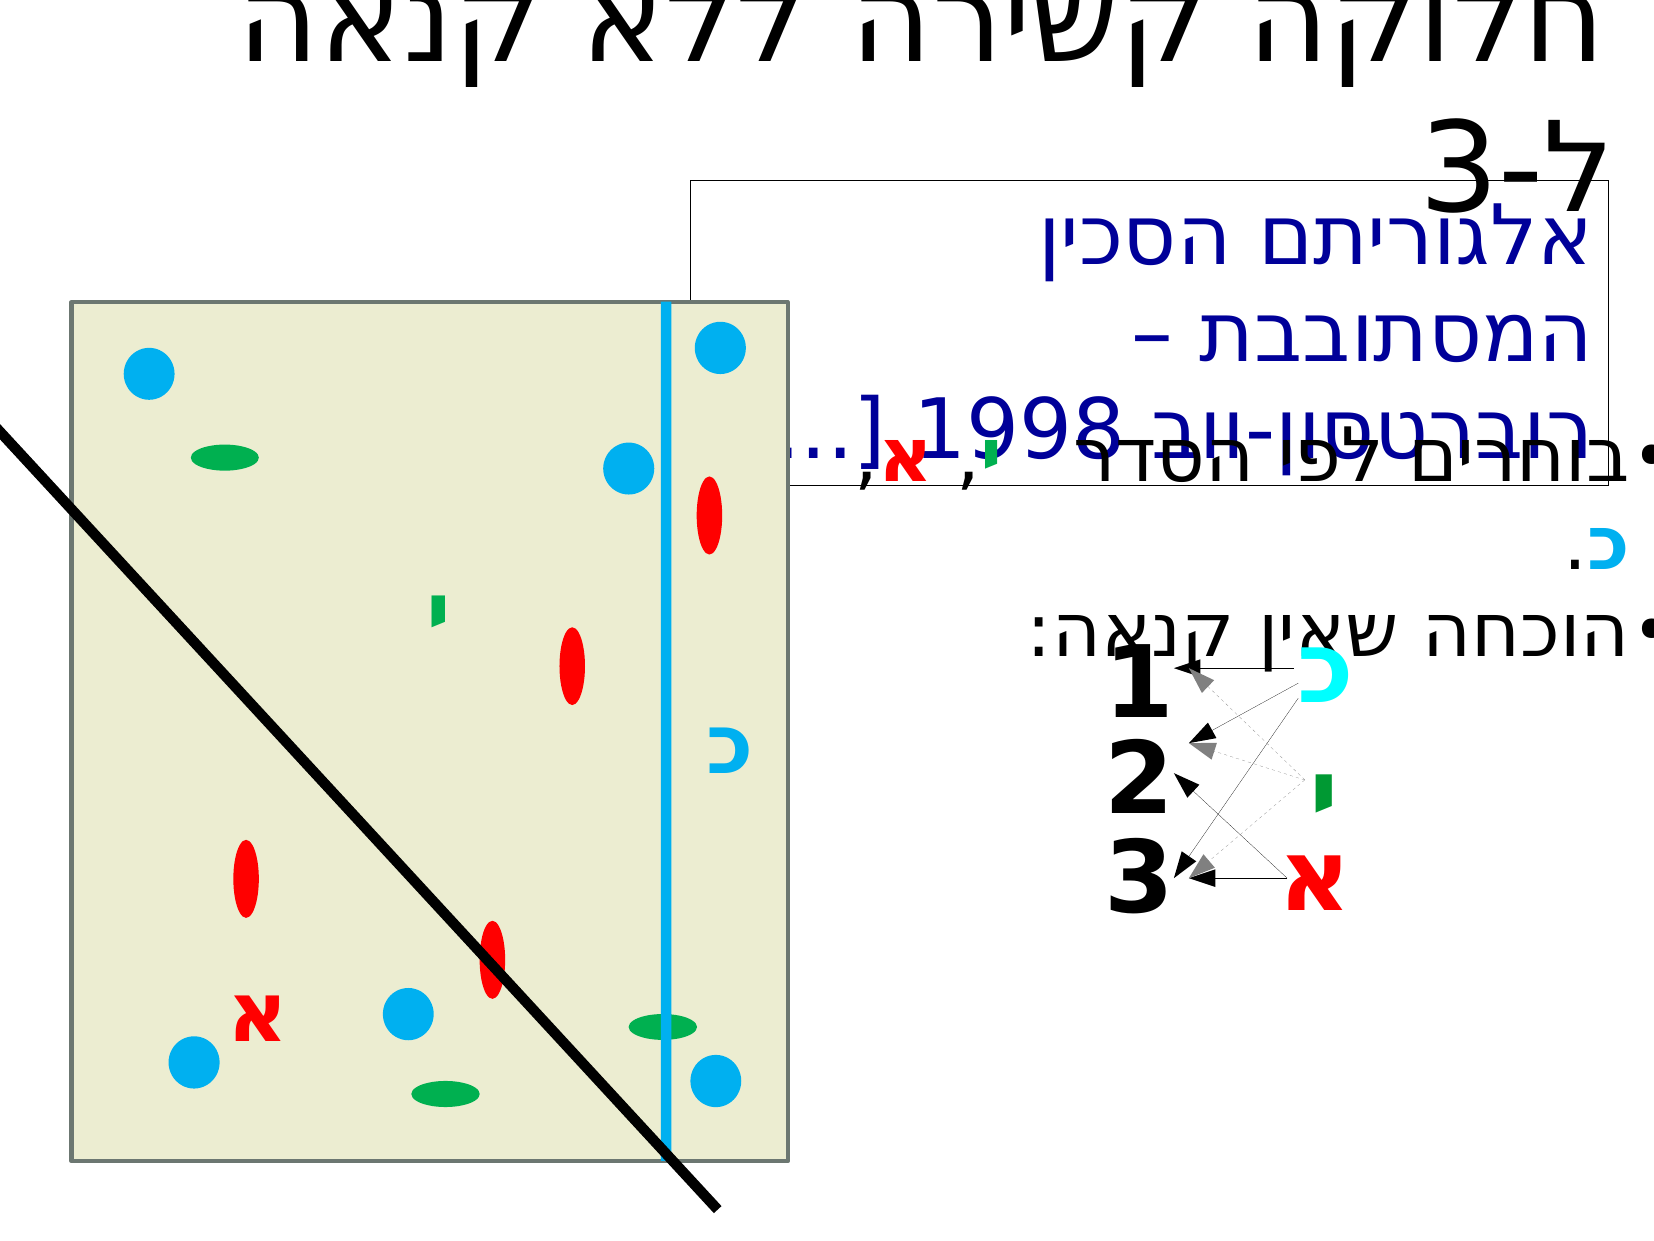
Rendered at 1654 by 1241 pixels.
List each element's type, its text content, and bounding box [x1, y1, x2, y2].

text_box י [1304, 729, 1354, 856]
text_box אלגוריתם הסכין המסתובבת – רוברטסון-ווב 1998 [...] [690, 180, 1609, 379]
text_box 1 [1110, 617, 1189, 713]
text_box [71, 518, 665, 1162]
text_box כ [691, 692, 769, 800]
text_box א [212, 959, 303, 1068]
title חלוקה קשירה ללא קנאה ל-3 [30, 7, 1654, 166]
text_box [672, 302, 788, 1162]
text_box כ [1298, 602, 1369, 729]
text_box 2 [1110, 713, 1189, 812]
text_box 3 [1110, 812, 1189, 939]
text_box בוחרים לפי הסדר י, א, כ. הוכחה שאין קנאה: [788, 405, 1654, 601]
text_box א [1287, 810, 1367, 936]
text_box [71, 302, 660, 1138]
text_box י [412, 560, 467, 668]
